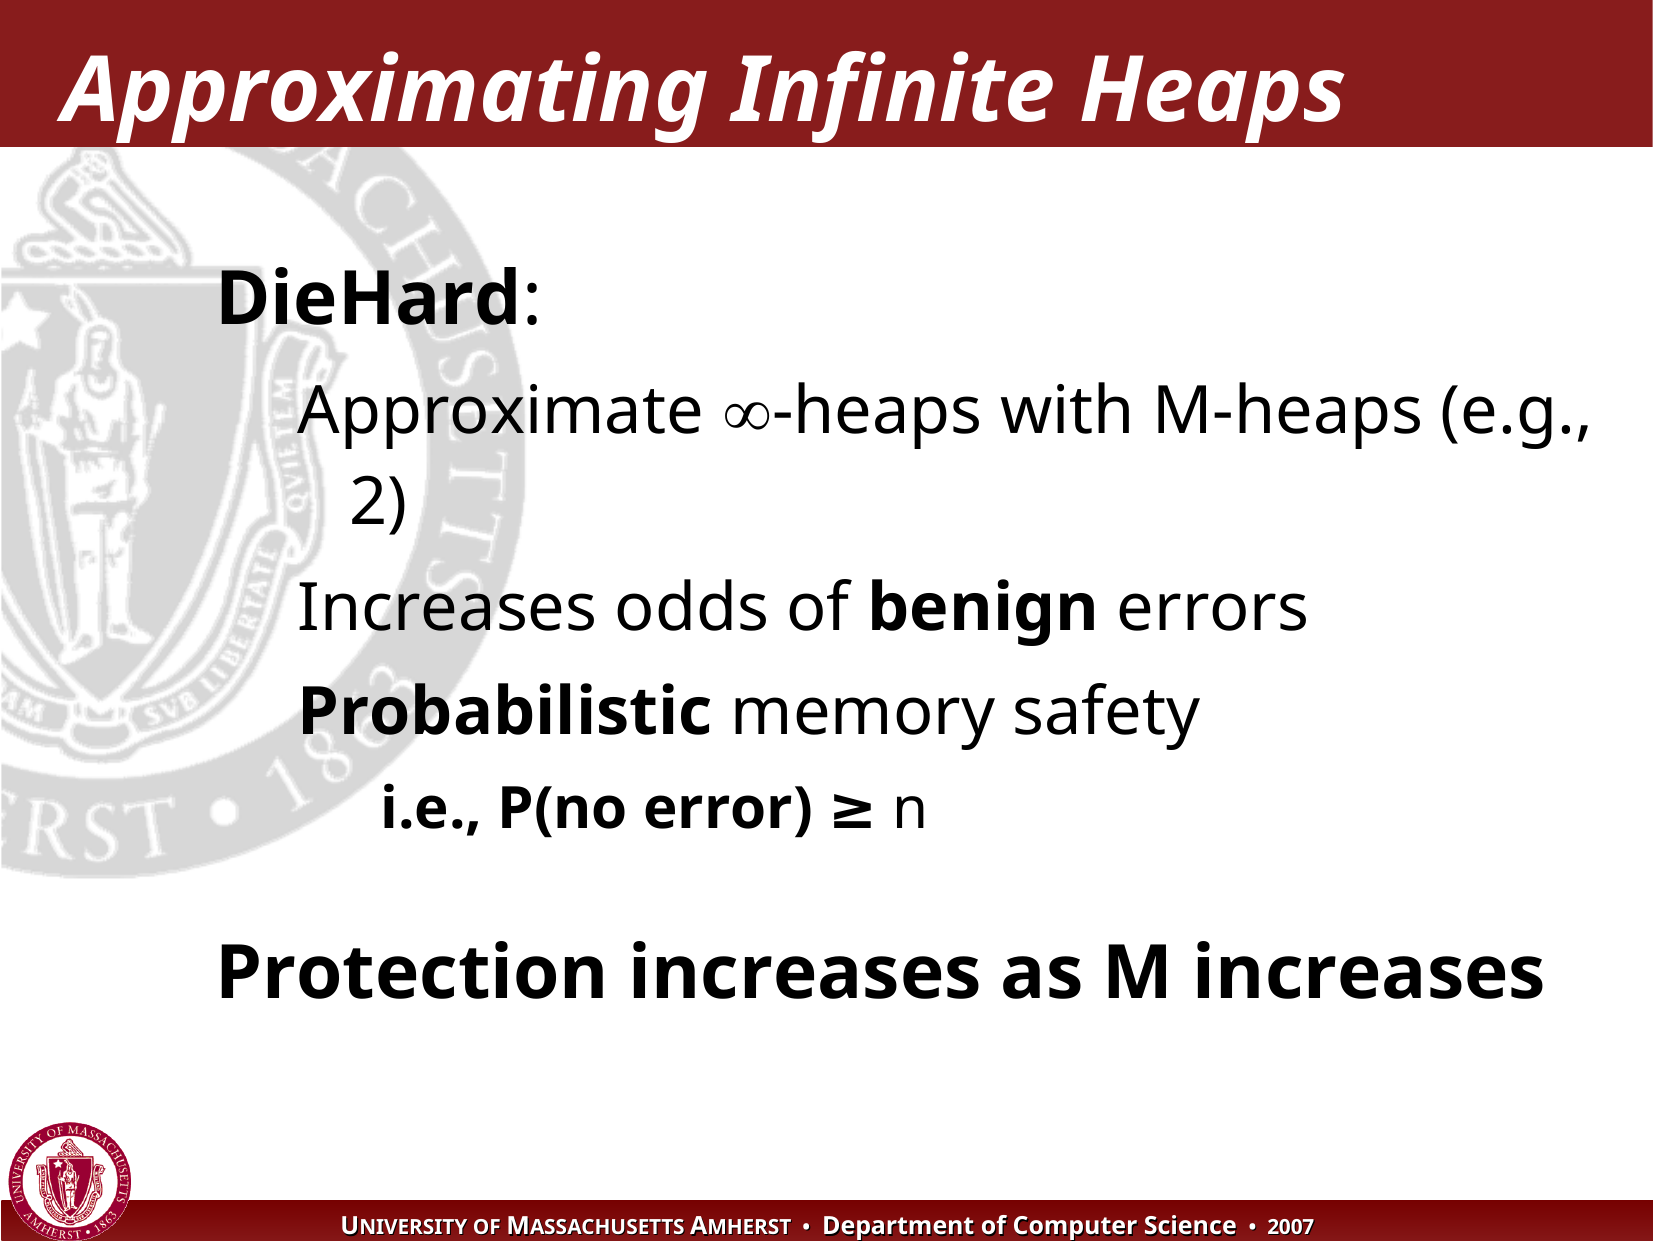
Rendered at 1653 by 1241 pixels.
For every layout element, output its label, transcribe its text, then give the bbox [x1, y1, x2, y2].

list DieHard: Approximate -heaps with M-heaps (e.g., 2) Increases odds of benign errors Probabilistic memory safety i.e., P(no error) ≥ n Protection increases as M increases [198, 235, 1615, 1184]
picture [0, 147, 1653, 1241]
title Approximating Infinite Heaps [45, 9, 1653, 158]
